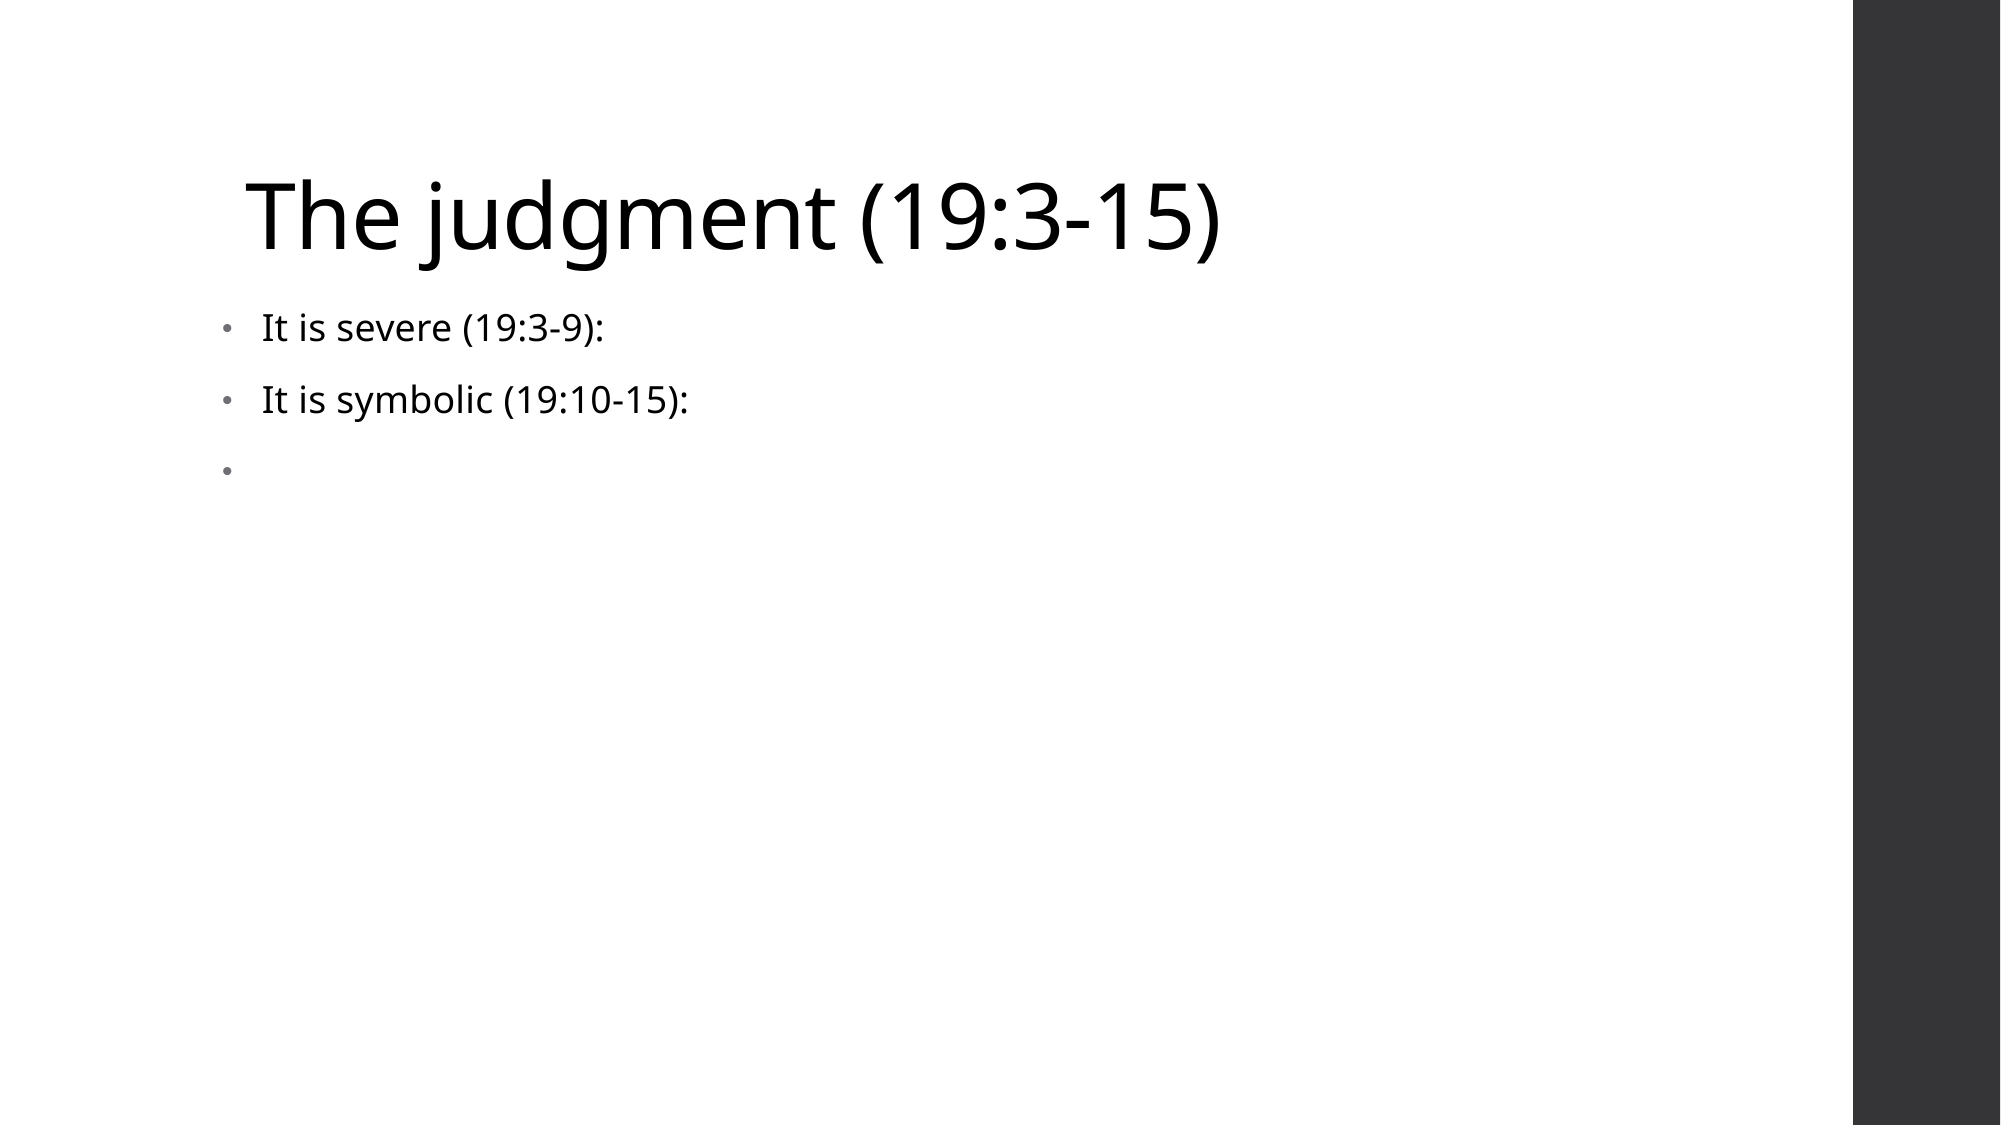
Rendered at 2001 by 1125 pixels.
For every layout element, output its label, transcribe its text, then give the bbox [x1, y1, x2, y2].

list It is severe (19:3-9): It is symbolic (19:10-15): [206, 299, 1617, 1014]
title The judgment (19:3-15) [206, 60, 1797, 278]
